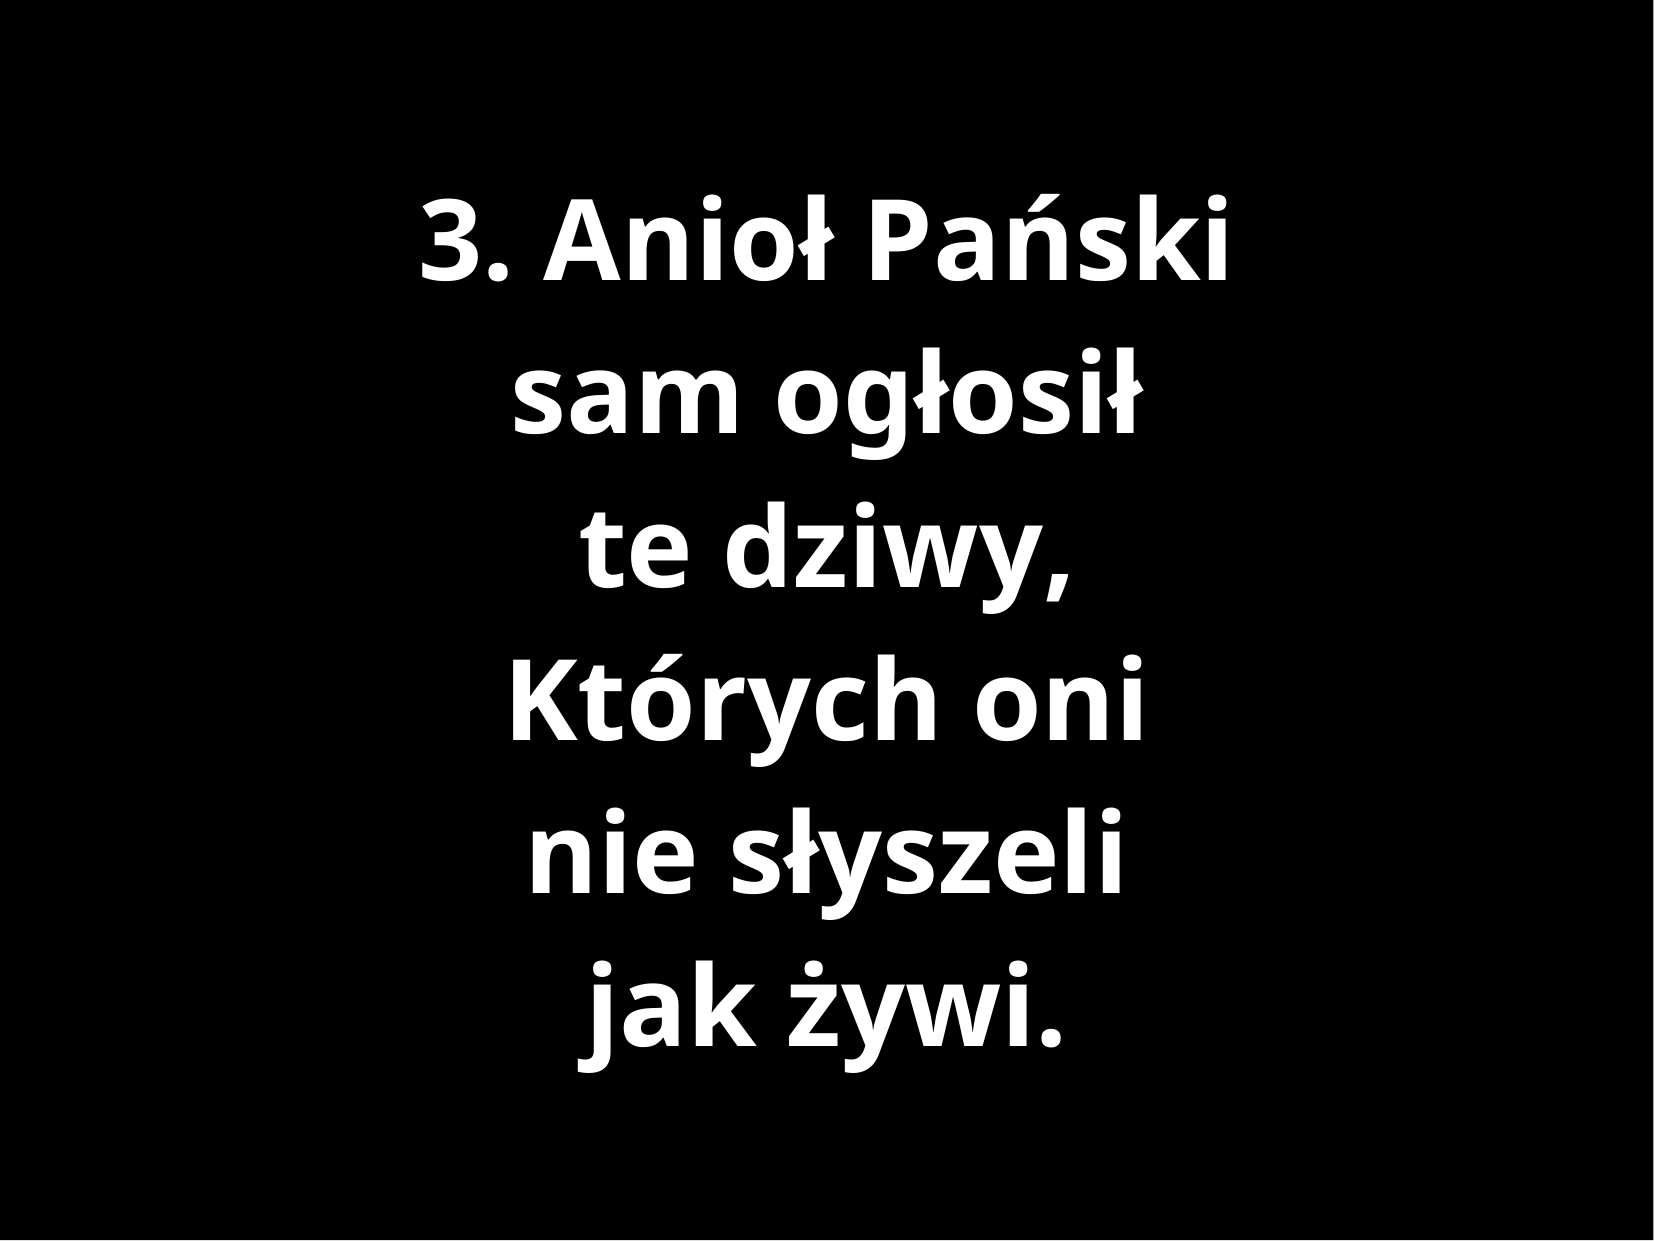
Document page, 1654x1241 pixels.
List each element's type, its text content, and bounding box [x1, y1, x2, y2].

title 3. Anioł Pański sam ogłosił te dziwy, Których oni nie słyszeli jak żywi. [0, 0, 1654, 1241]
